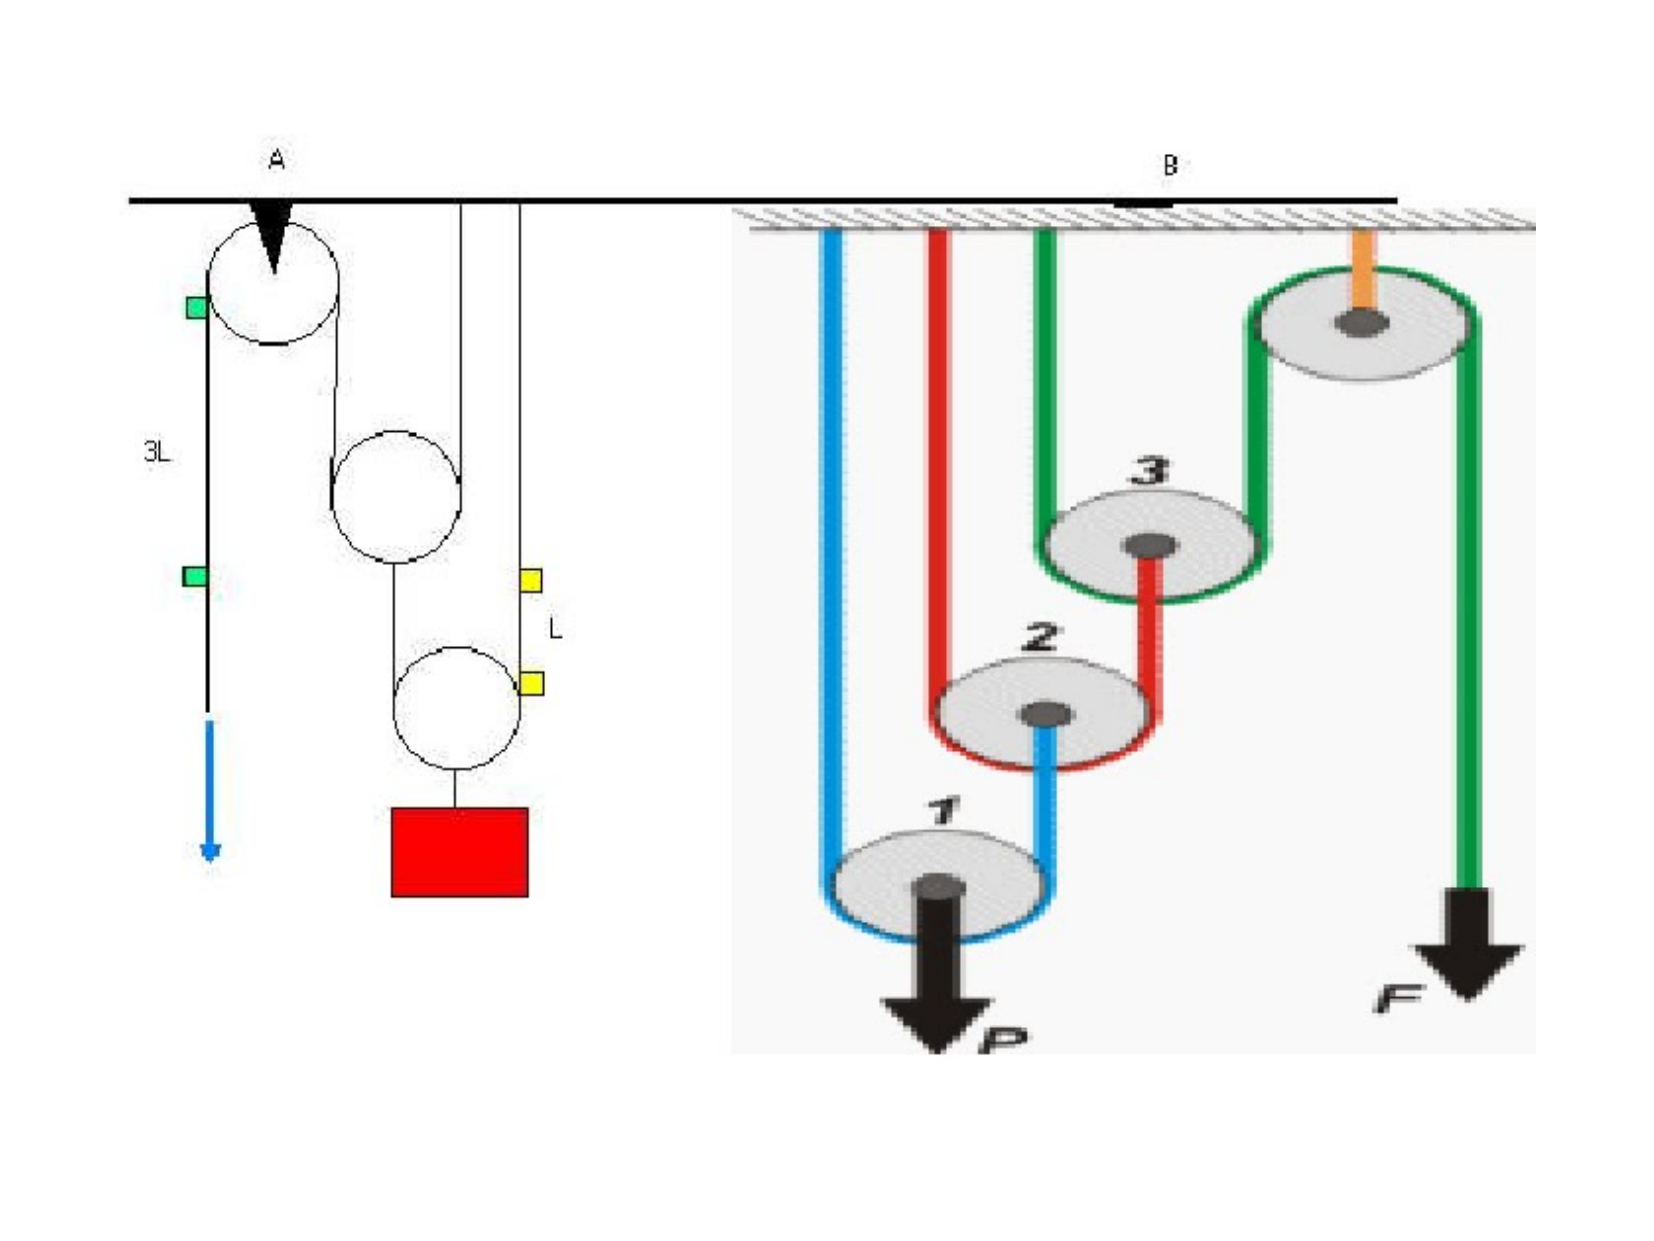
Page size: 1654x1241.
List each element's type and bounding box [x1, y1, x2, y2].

picture [88, 118, 1536, 1063]
